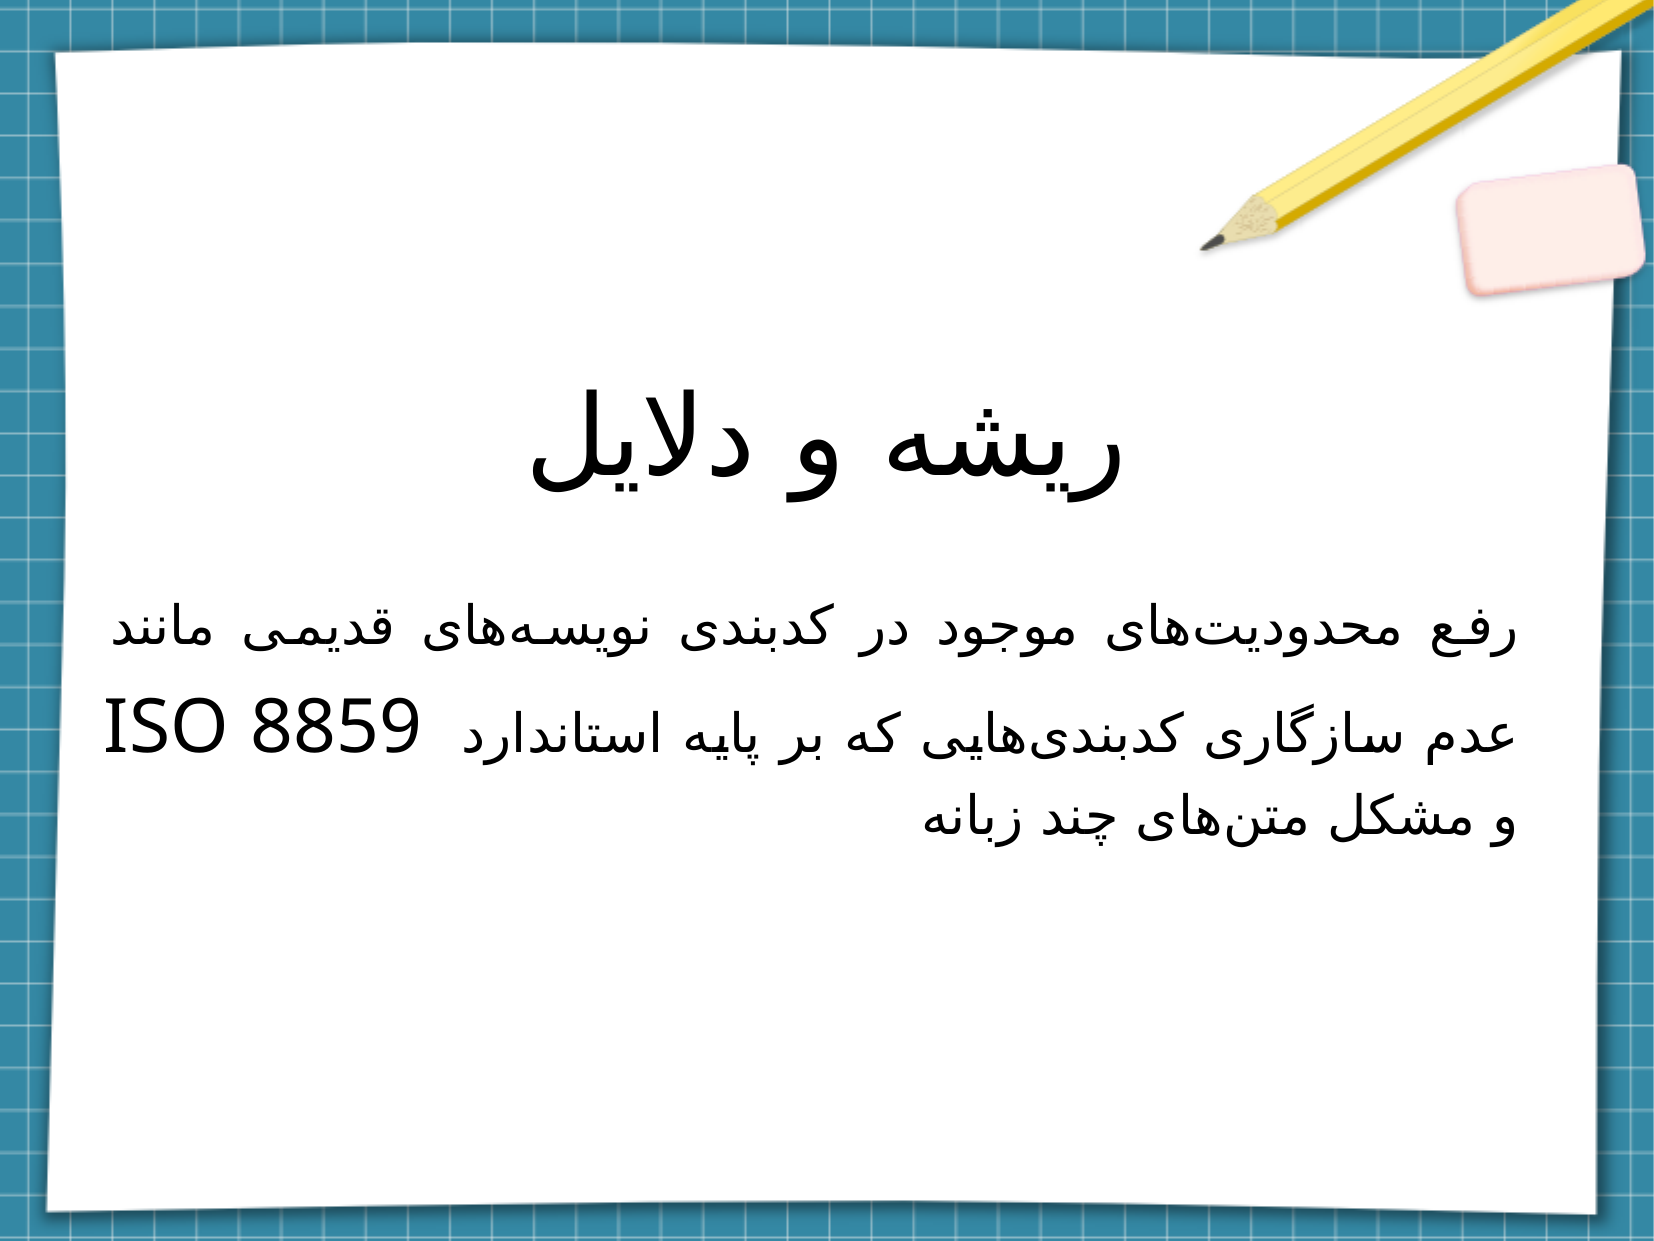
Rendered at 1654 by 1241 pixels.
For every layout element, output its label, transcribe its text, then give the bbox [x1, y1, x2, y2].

title ریشه و دلایل [82, 332, 1571, 541]
picture [0, 0, 1654, 1241]
list رفع محدودیت‌های موجود در کدبندی نویسه‌های قدیمی مانند عدم سازگاری کدبندی‌هایی که بر پایه استاندارد ISO 8859 و مشکل متن‌های چند زبانه [101, 585, 1591, 1126]
